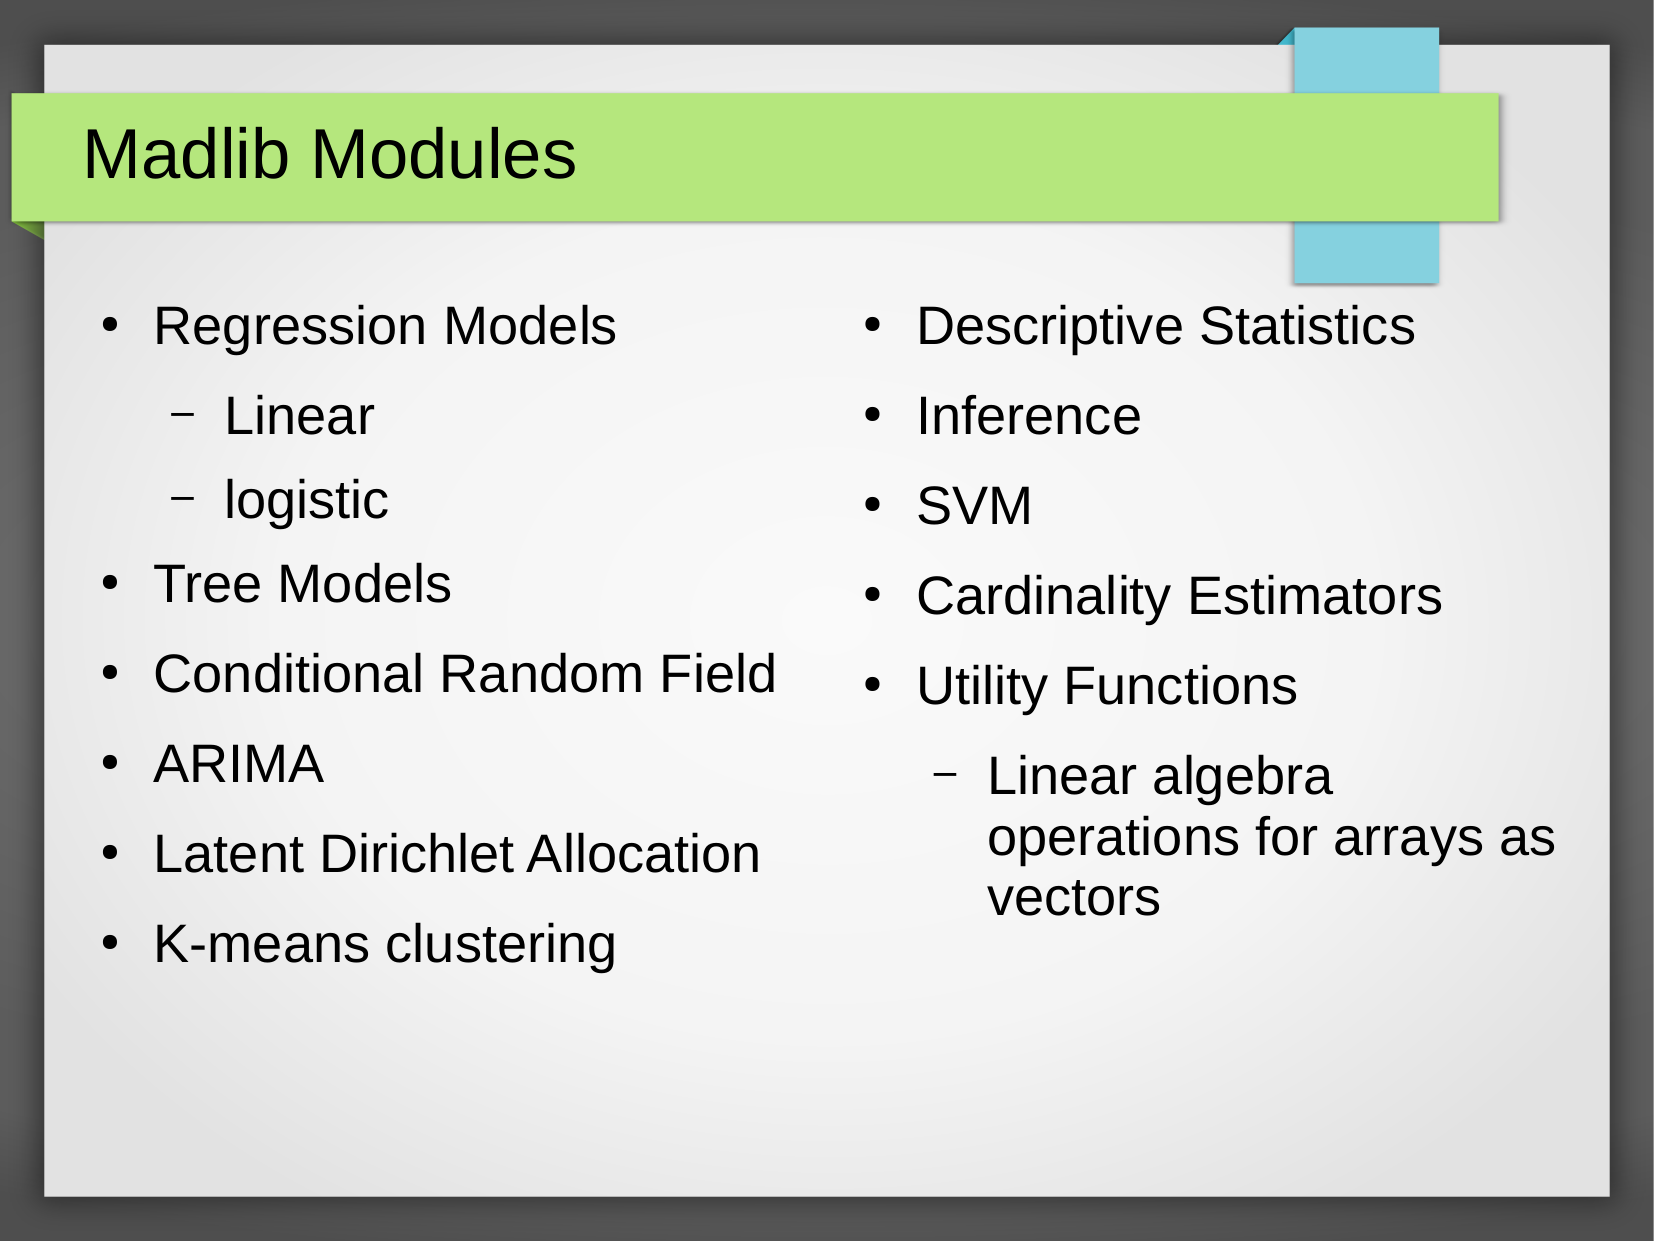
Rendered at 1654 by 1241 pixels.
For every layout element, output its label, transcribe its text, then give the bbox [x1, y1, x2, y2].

picture [0, 0, 1654, 1241]
title Madlib Modules [82, 94, 1264, 213]
list Regression Models Linear logistic Tree Models Conditional Random Field ARIMA Latent Dirichlet Allocation K-means clustering [82, 295, 809, 1015]
list Descriptive Statistics Inference SVM Cardinality Estimators Utility Functions Linear algebra operations for arrays as vectors [845, 295, 1572, 1015]
